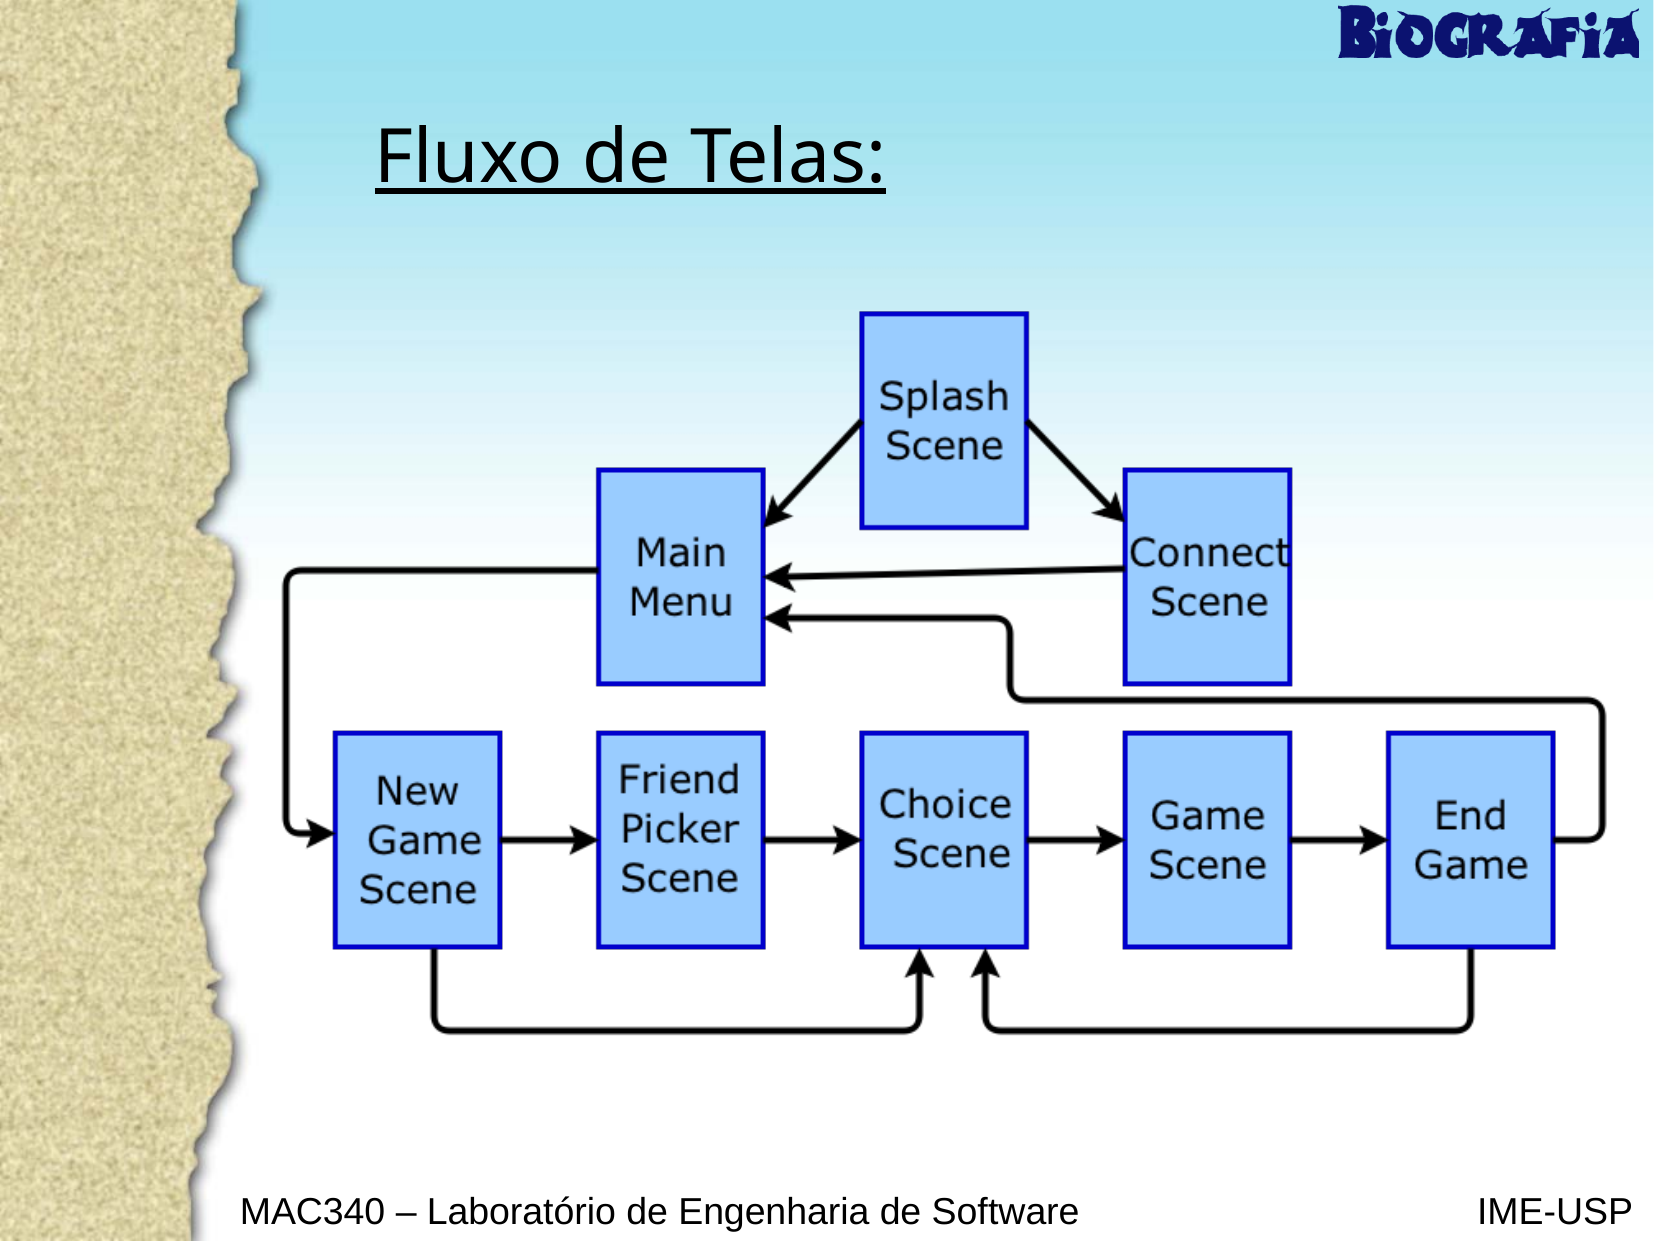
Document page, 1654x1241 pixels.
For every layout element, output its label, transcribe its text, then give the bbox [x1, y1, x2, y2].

picture [0, 0, 1654, 1183]
text_box MAC340 – Laboratório de Engenharia de Software IME-USP [0, 1183, 1654, 1241]
text_box Fluxo de Telas: [360, 94, 956, 201]
